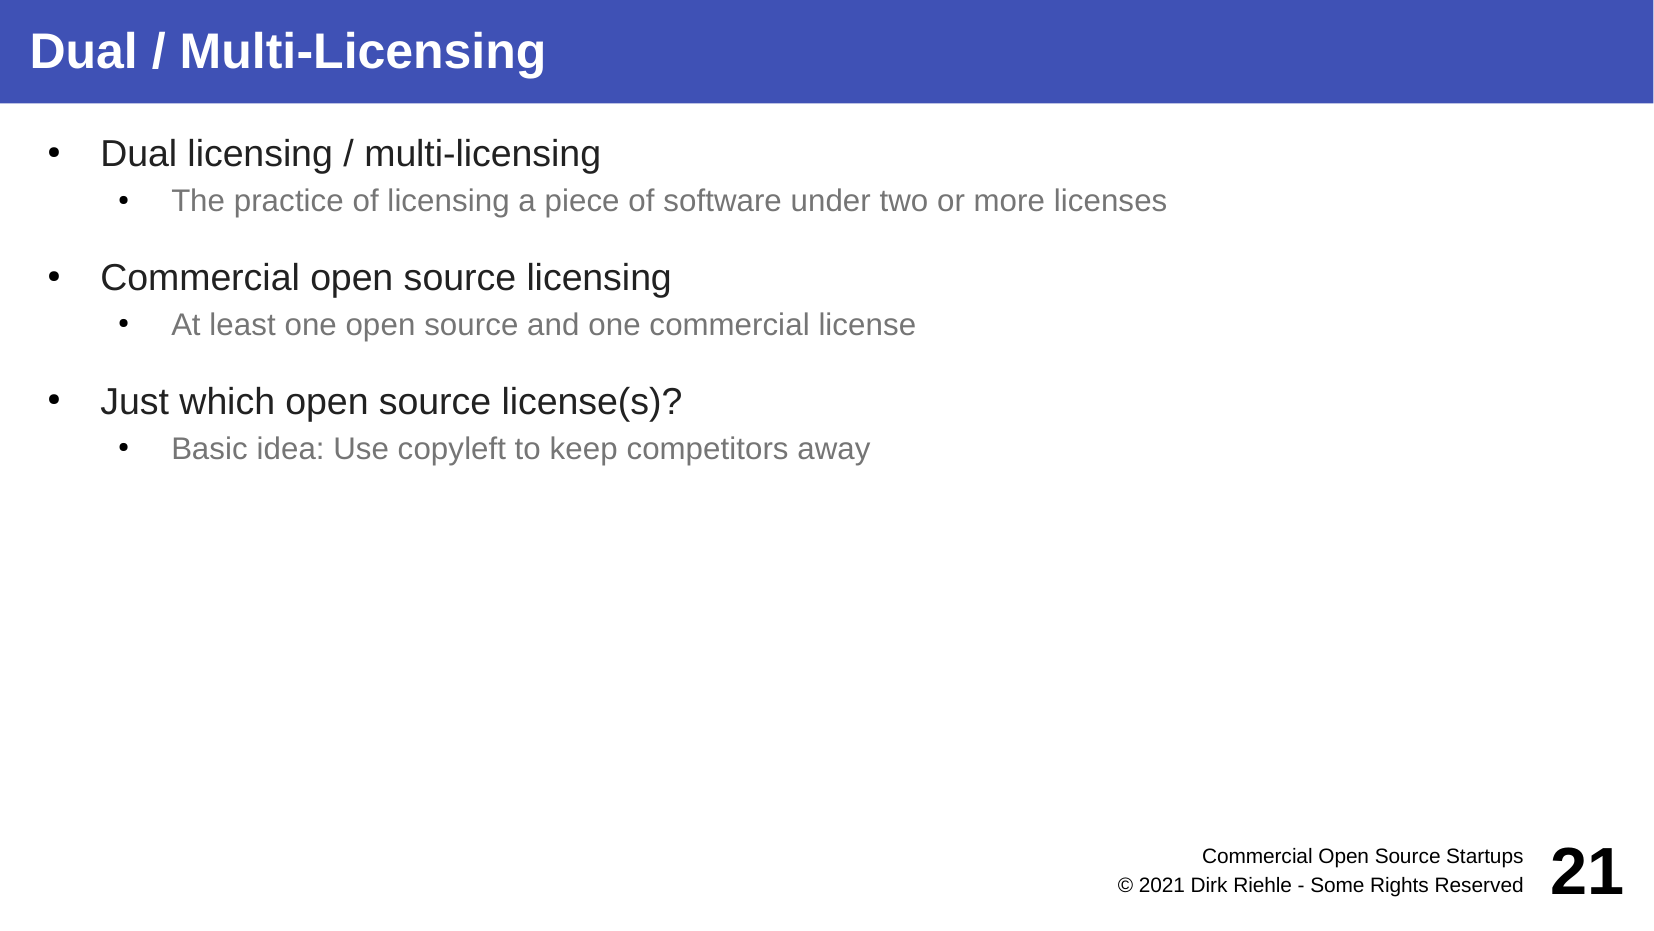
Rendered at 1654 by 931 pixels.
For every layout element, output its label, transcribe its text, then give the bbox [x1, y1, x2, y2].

list Dual licensing / multi-licensing The practice of licensing a piece of software under two or more licenses Commercial open source licensing At least one open source and one commercial license Just which open source license(s)? Basic idea: Use copyleft to keep competitors away [29, 132, 1625, 813]
title Dual / Multi-Licensing [0, 0, 1654, 104]
